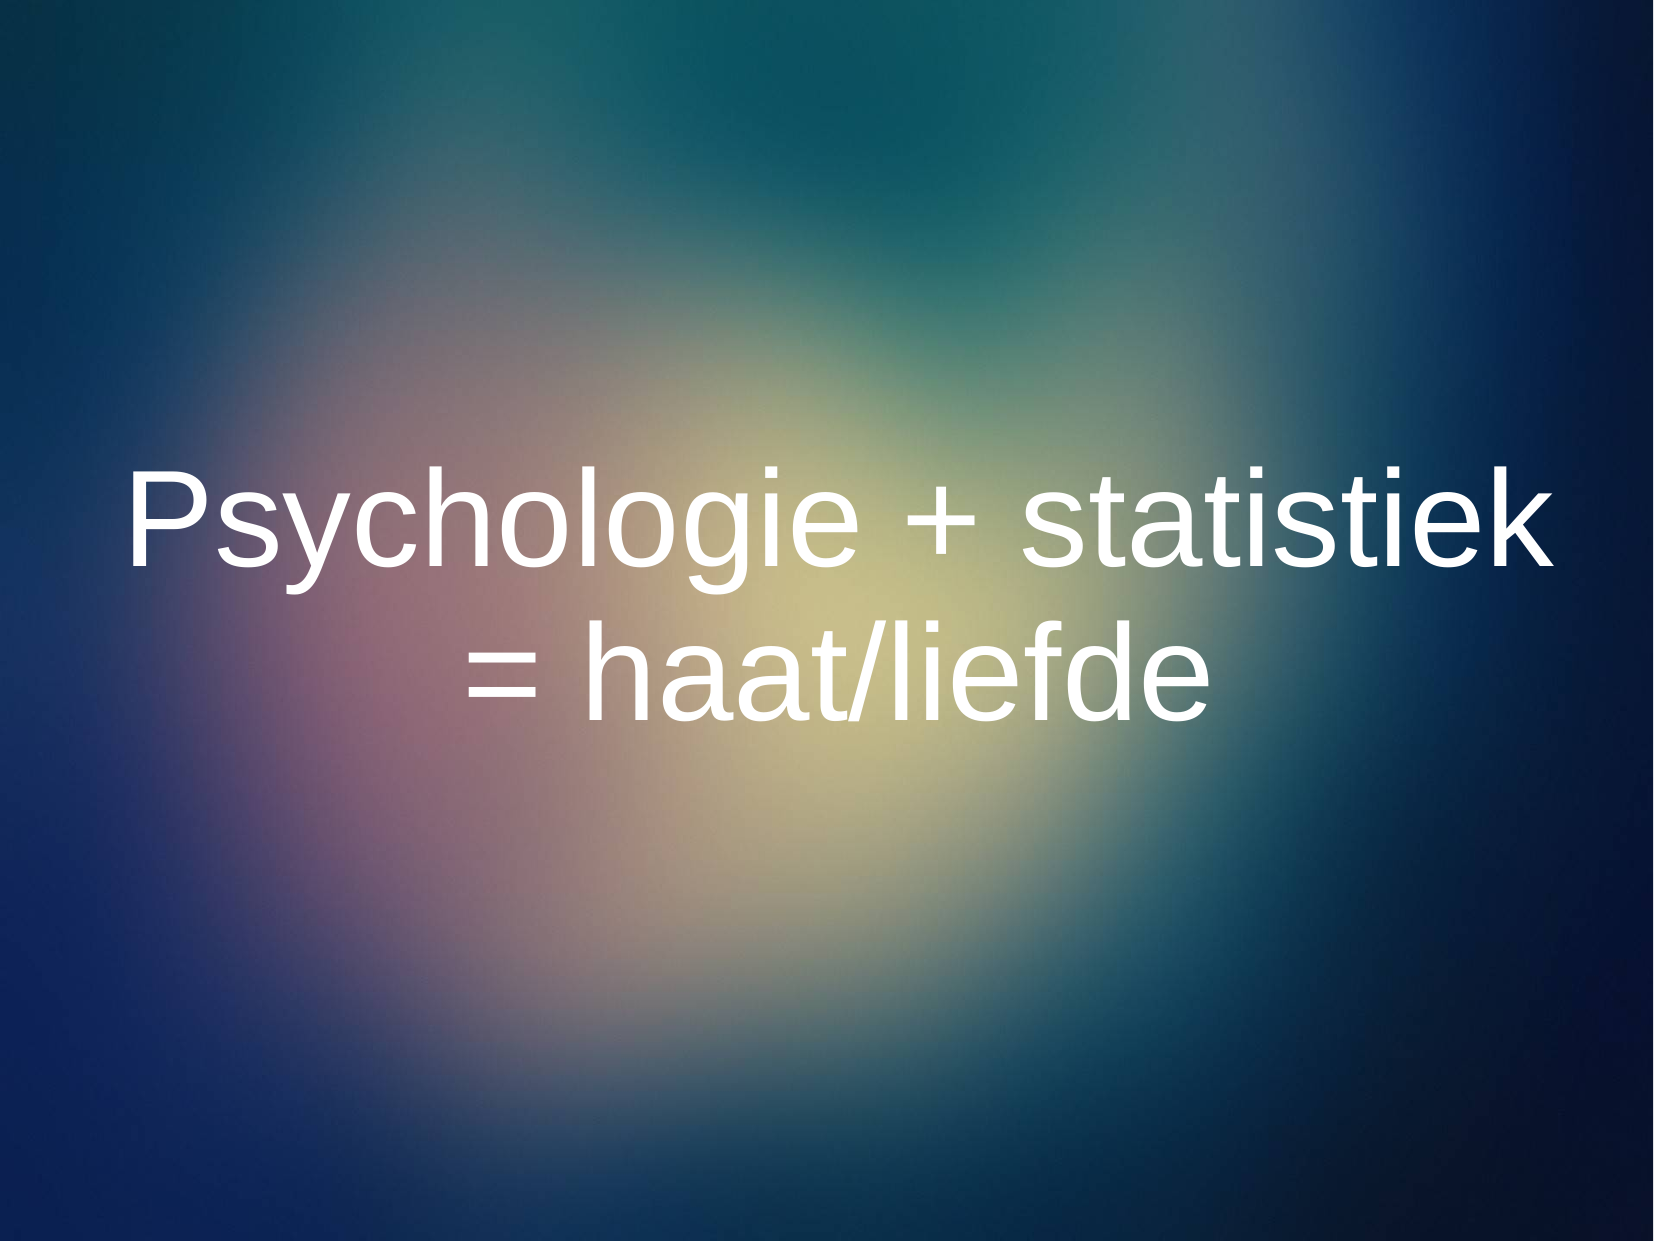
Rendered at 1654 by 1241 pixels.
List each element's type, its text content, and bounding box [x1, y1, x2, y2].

text_box Psychologie + statistiek = haat/liefde [75, 435, 1604, 758]
picture [0, 0, 1654, 1241]
